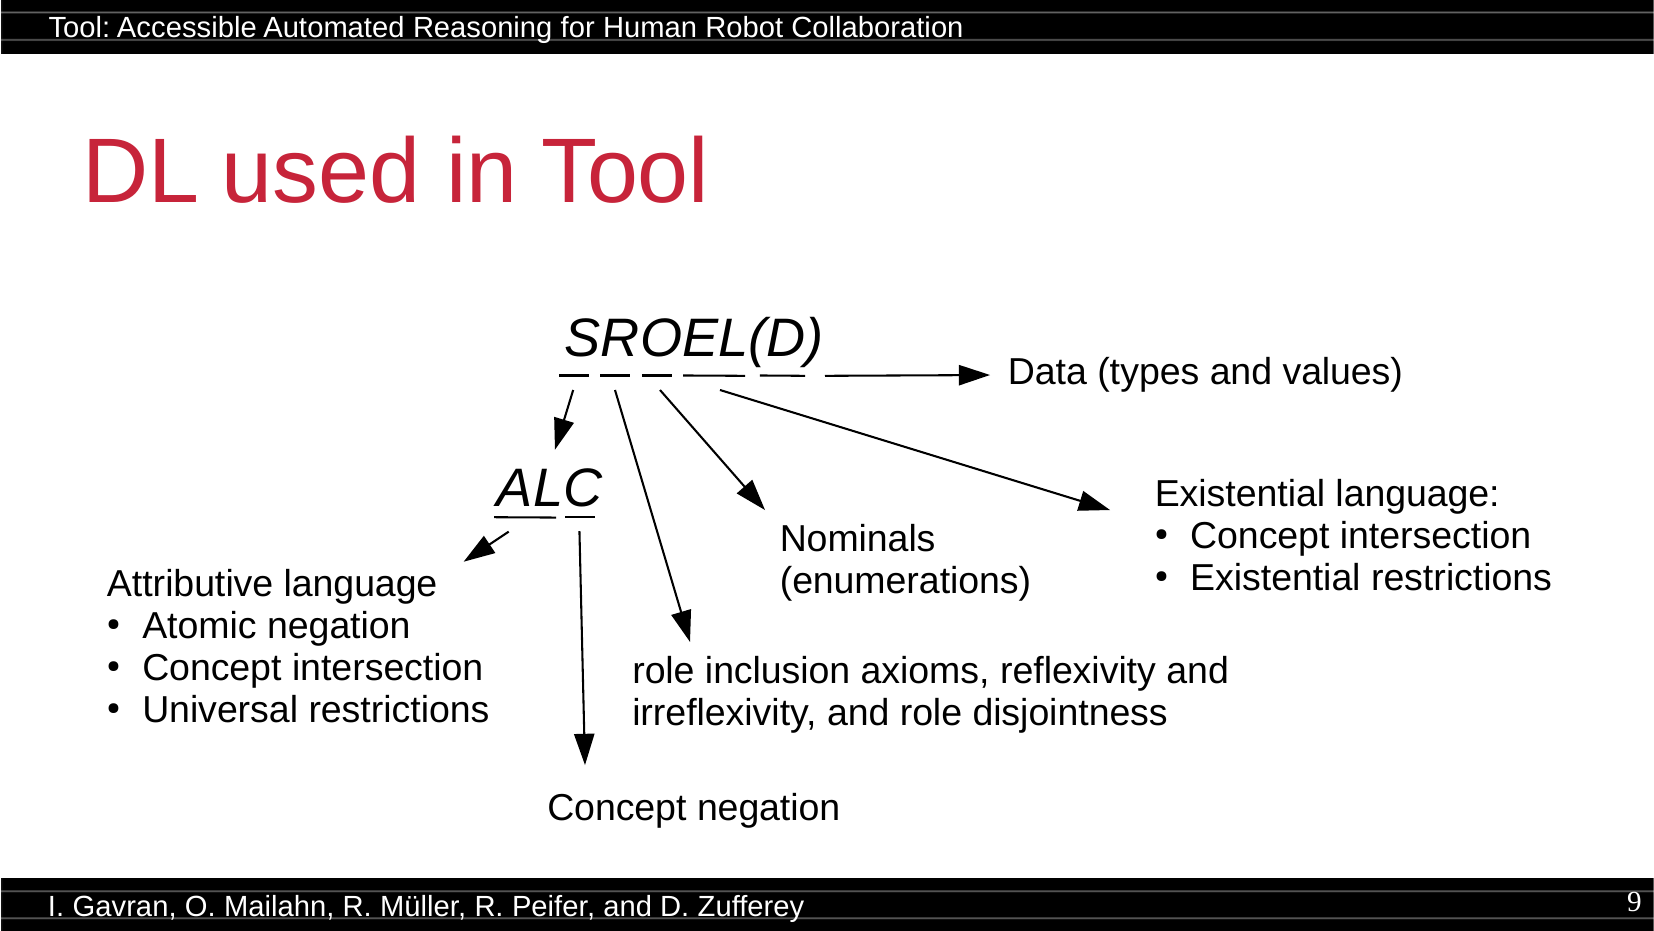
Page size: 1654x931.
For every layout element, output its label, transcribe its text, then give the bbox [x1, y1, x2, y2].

text_box ALC [482, 449, 618, 526]
text_box Tool: Accessible Automated Reasoning for Human Robot Collaboration [33, 4, 980, 52]
text_box I. Gavran, O. Mailahn, R. Müller, R. Peifer, and D. Zufferey [33, 882, 821, 931]
text_box Existential language: Concept intersection Existential restrictions [1140, 465, 1609, 615]
text_box role inclusion axioms, reflexivity and irreflexivity, and role disjointness [617, 641, 1276, 783]
picture [1, 878, 1654, 931]
text_box SROEL(D) [550, 300, 840, 376]
text_box Concept negation [532, 778, 1006, 836]
text_box Attributive language Atomic negation Concept intersection Universal restrictions [92, 555, 505, 738]
picture [1, 0, 1654, 54]
text_box Nominals (enumerations) [765, 510, 1071, 616]
text_box Data (types and values) [993, 342, 1419, 400]
title DL used in Tool [82, 92, 1571, 249]
